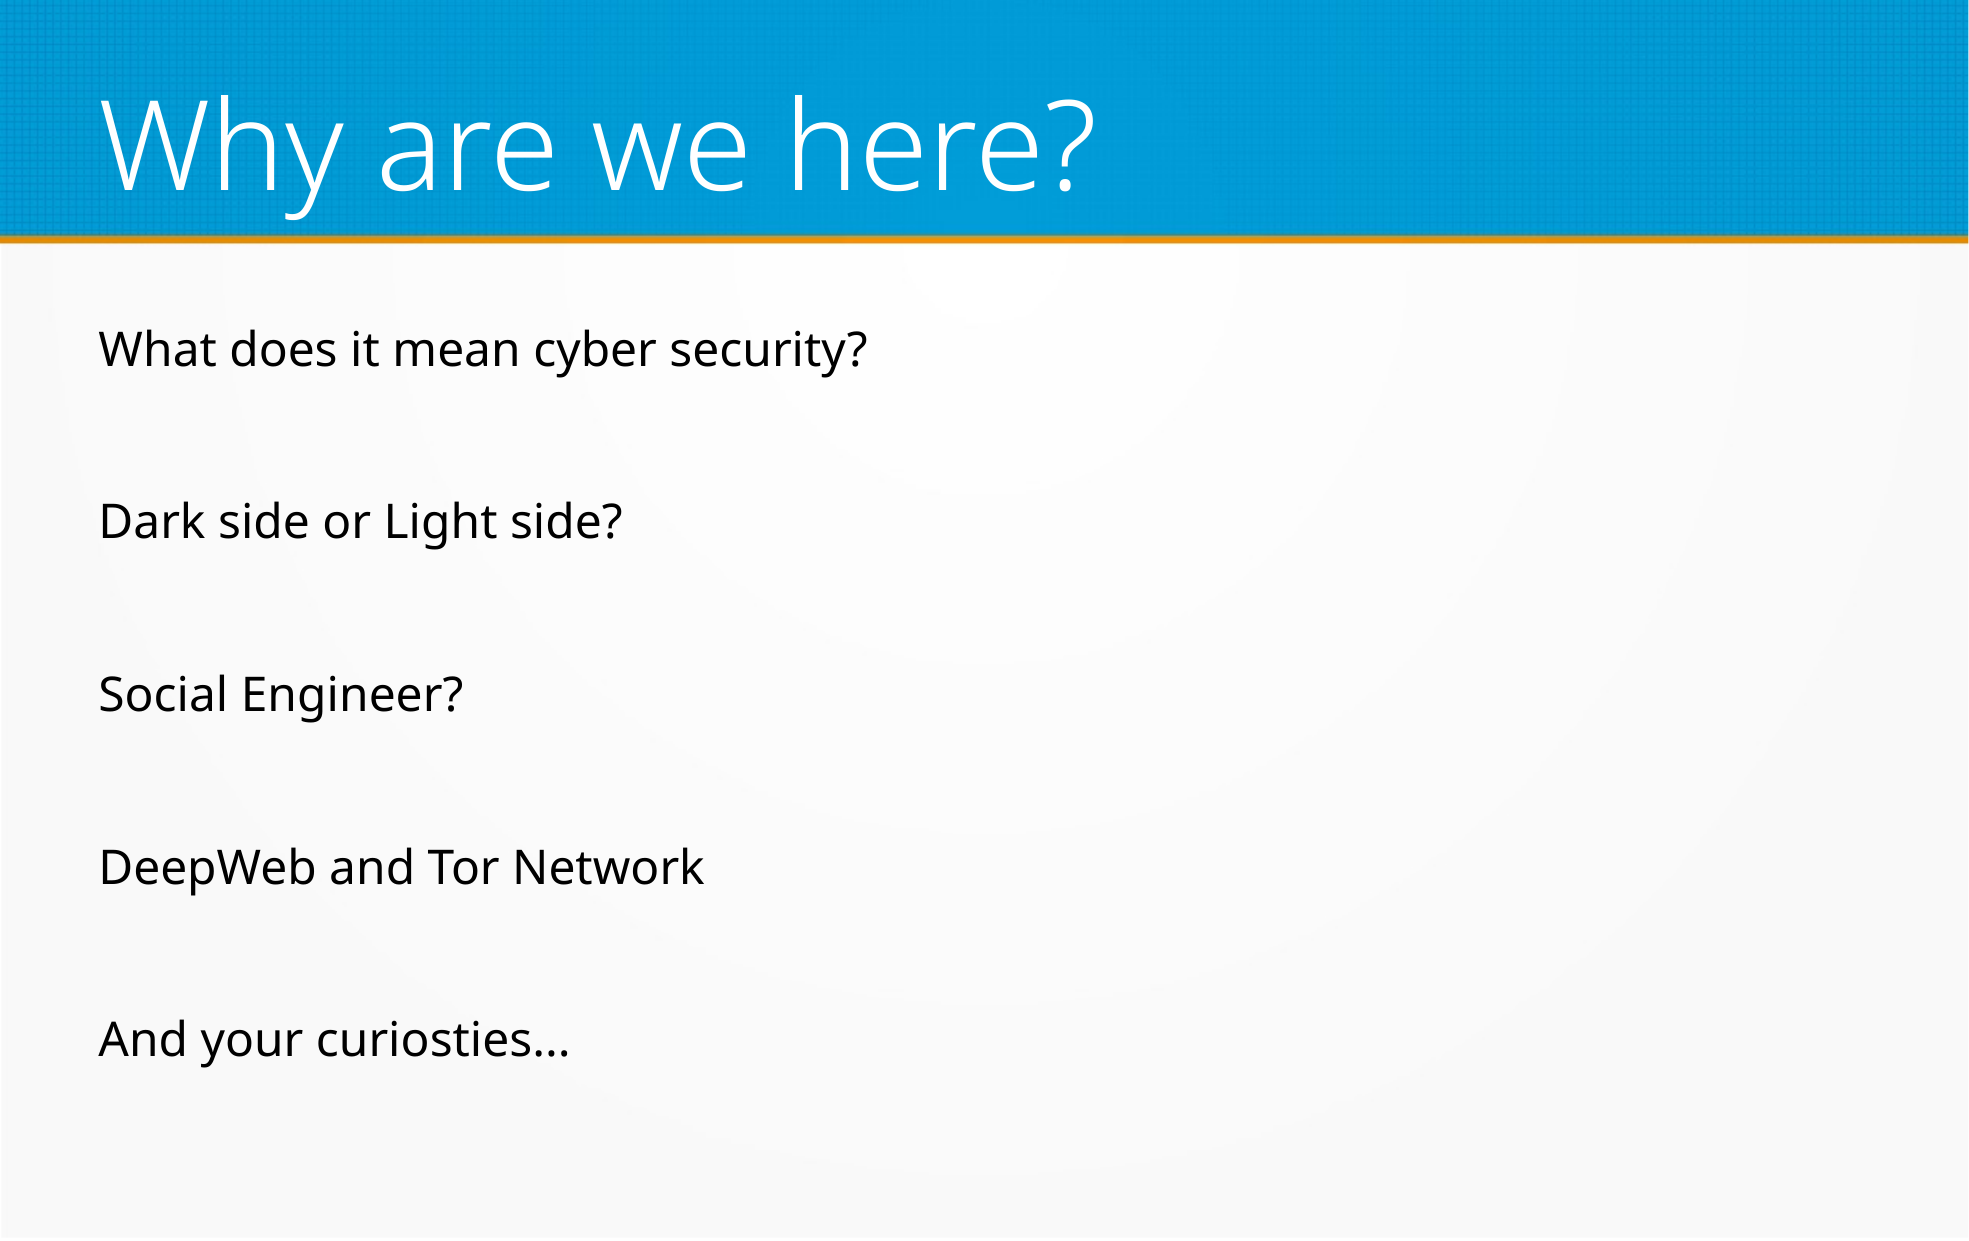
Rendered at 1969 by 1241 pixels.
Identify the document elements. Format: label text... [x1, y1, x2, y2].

title Why are we here? [98, 19, 1870, 227]
list What does it mean cyber security? Dark side or Light side? Social Engineer? DeepWeb and Tor Network And your curiosties... [98, 315, 1861, 1081]
picture [0, 233, 1969, 1241]
